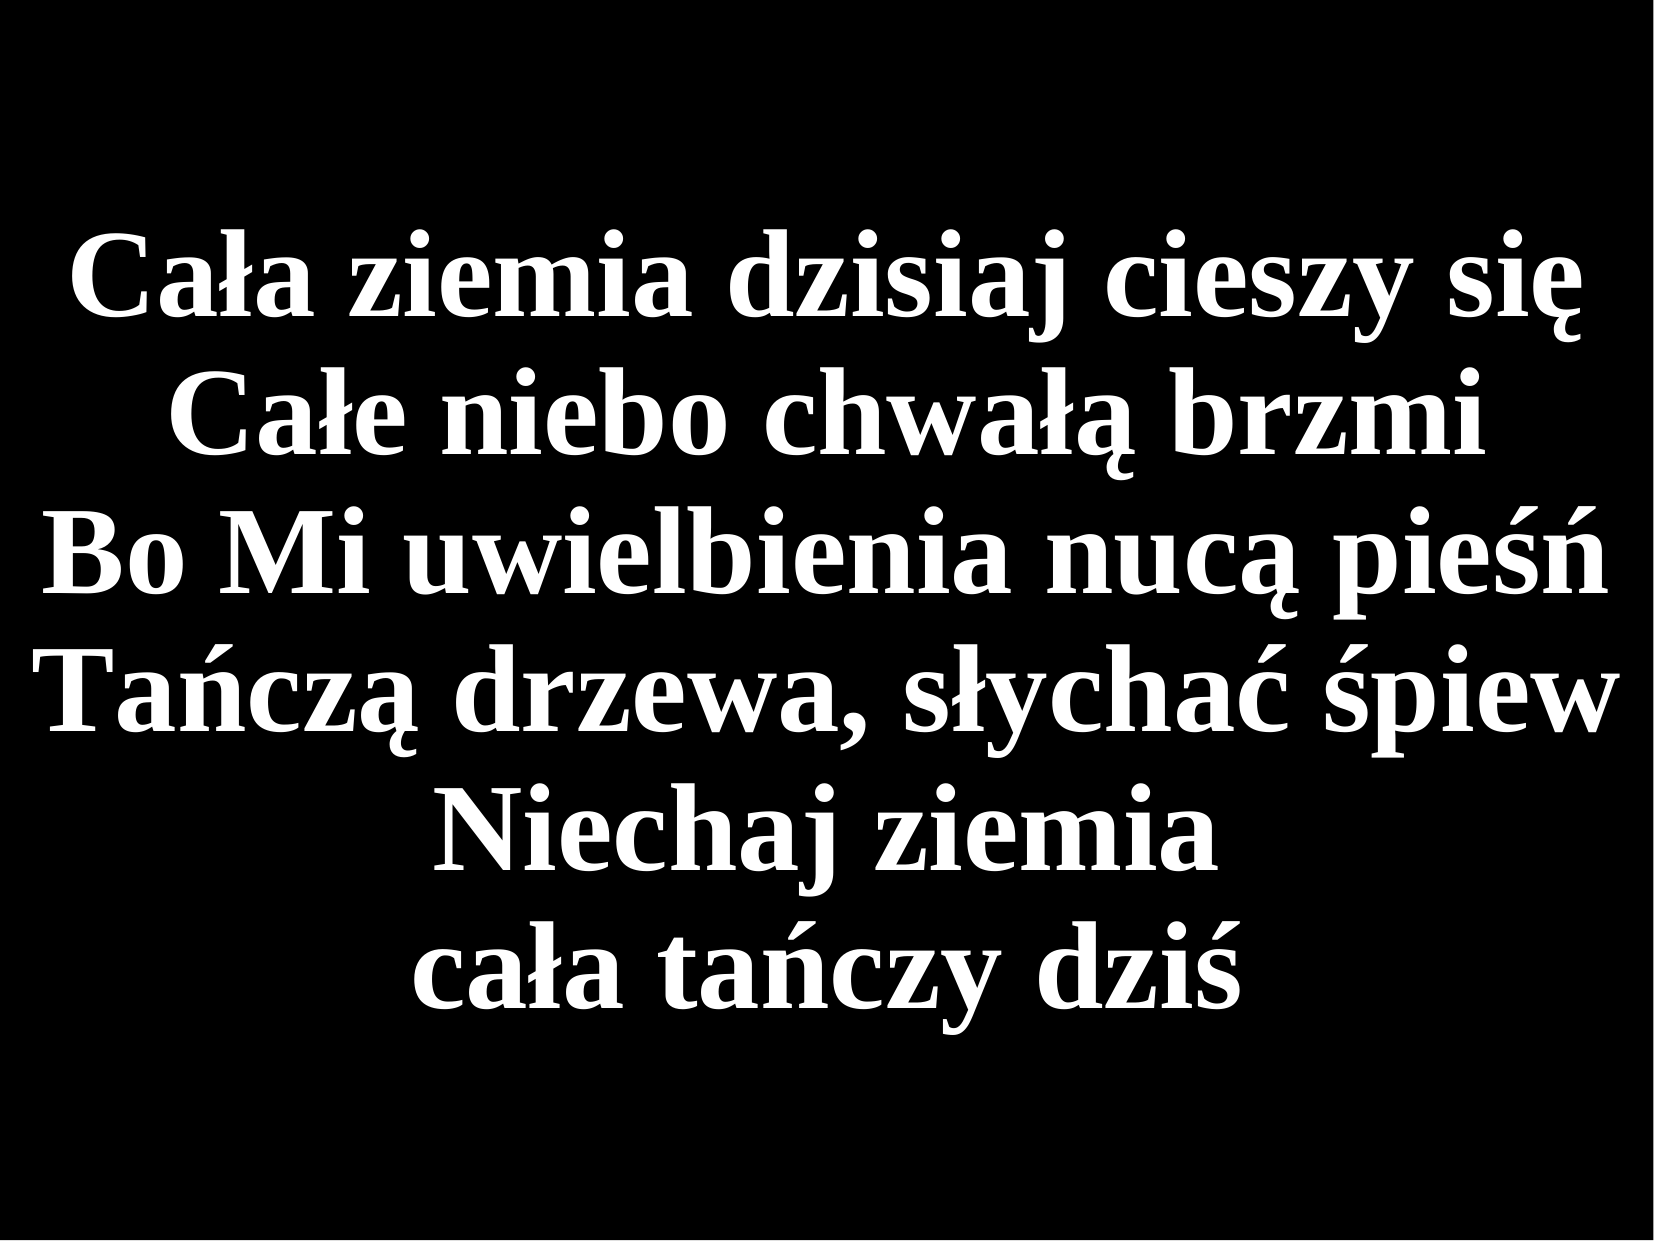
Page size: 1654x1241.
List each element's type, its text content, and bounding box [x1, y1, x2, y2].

title Cała ziemia dzisiaj cieszy się Całe niebo chwałą brzmi Bo Mi uwielbienia nucą pieśń Tańczą drzewa, słychać śpiew Niechaj ziemia cała tańczy dziś [0, 0, 1654, 1241]
